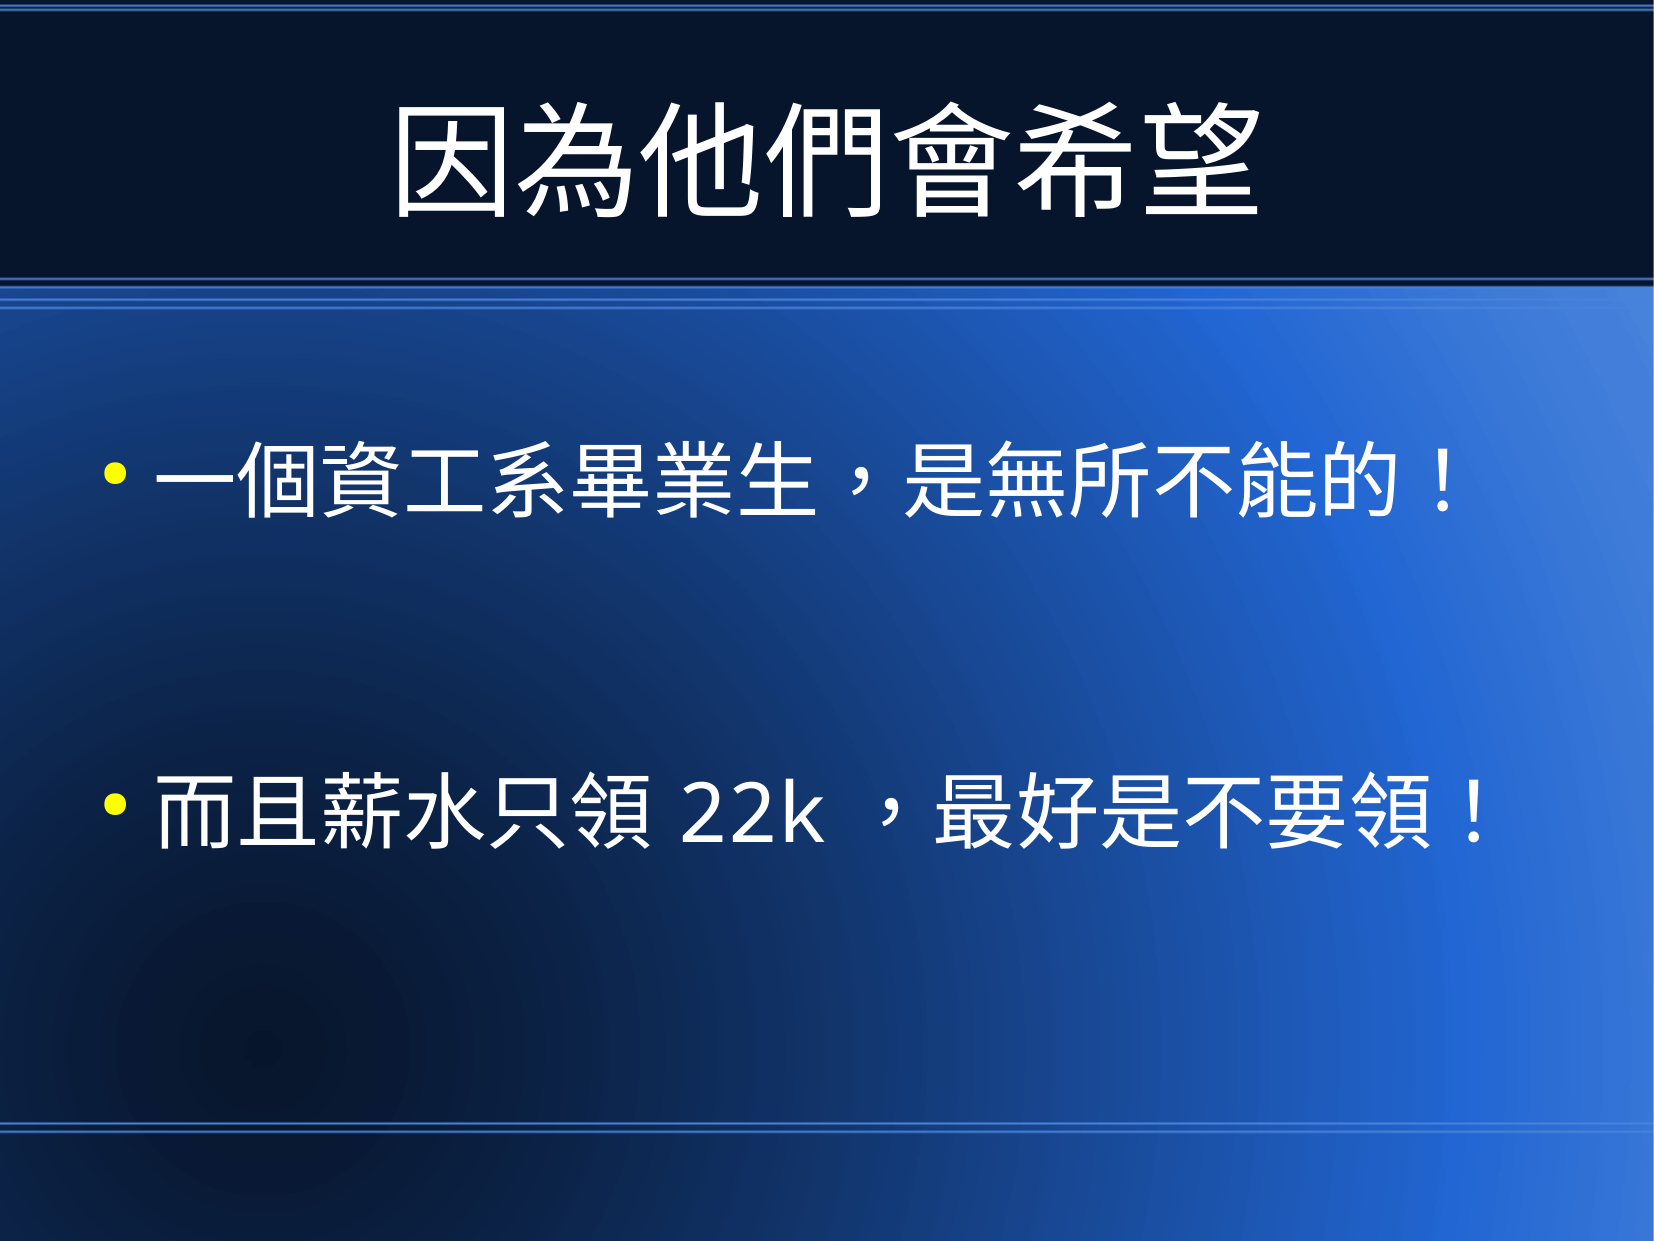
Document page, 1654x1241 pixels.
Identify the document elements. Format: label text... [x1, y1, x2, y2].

list 一個資工系畢業生，是無所不能的！ 而且薪水只領22k，最好是不要領！ [82, 355, 1571, 1241]
picture [0, 0, 1654, 1241]
title 因為他們會希望 [82, 49, 1571, 257]
